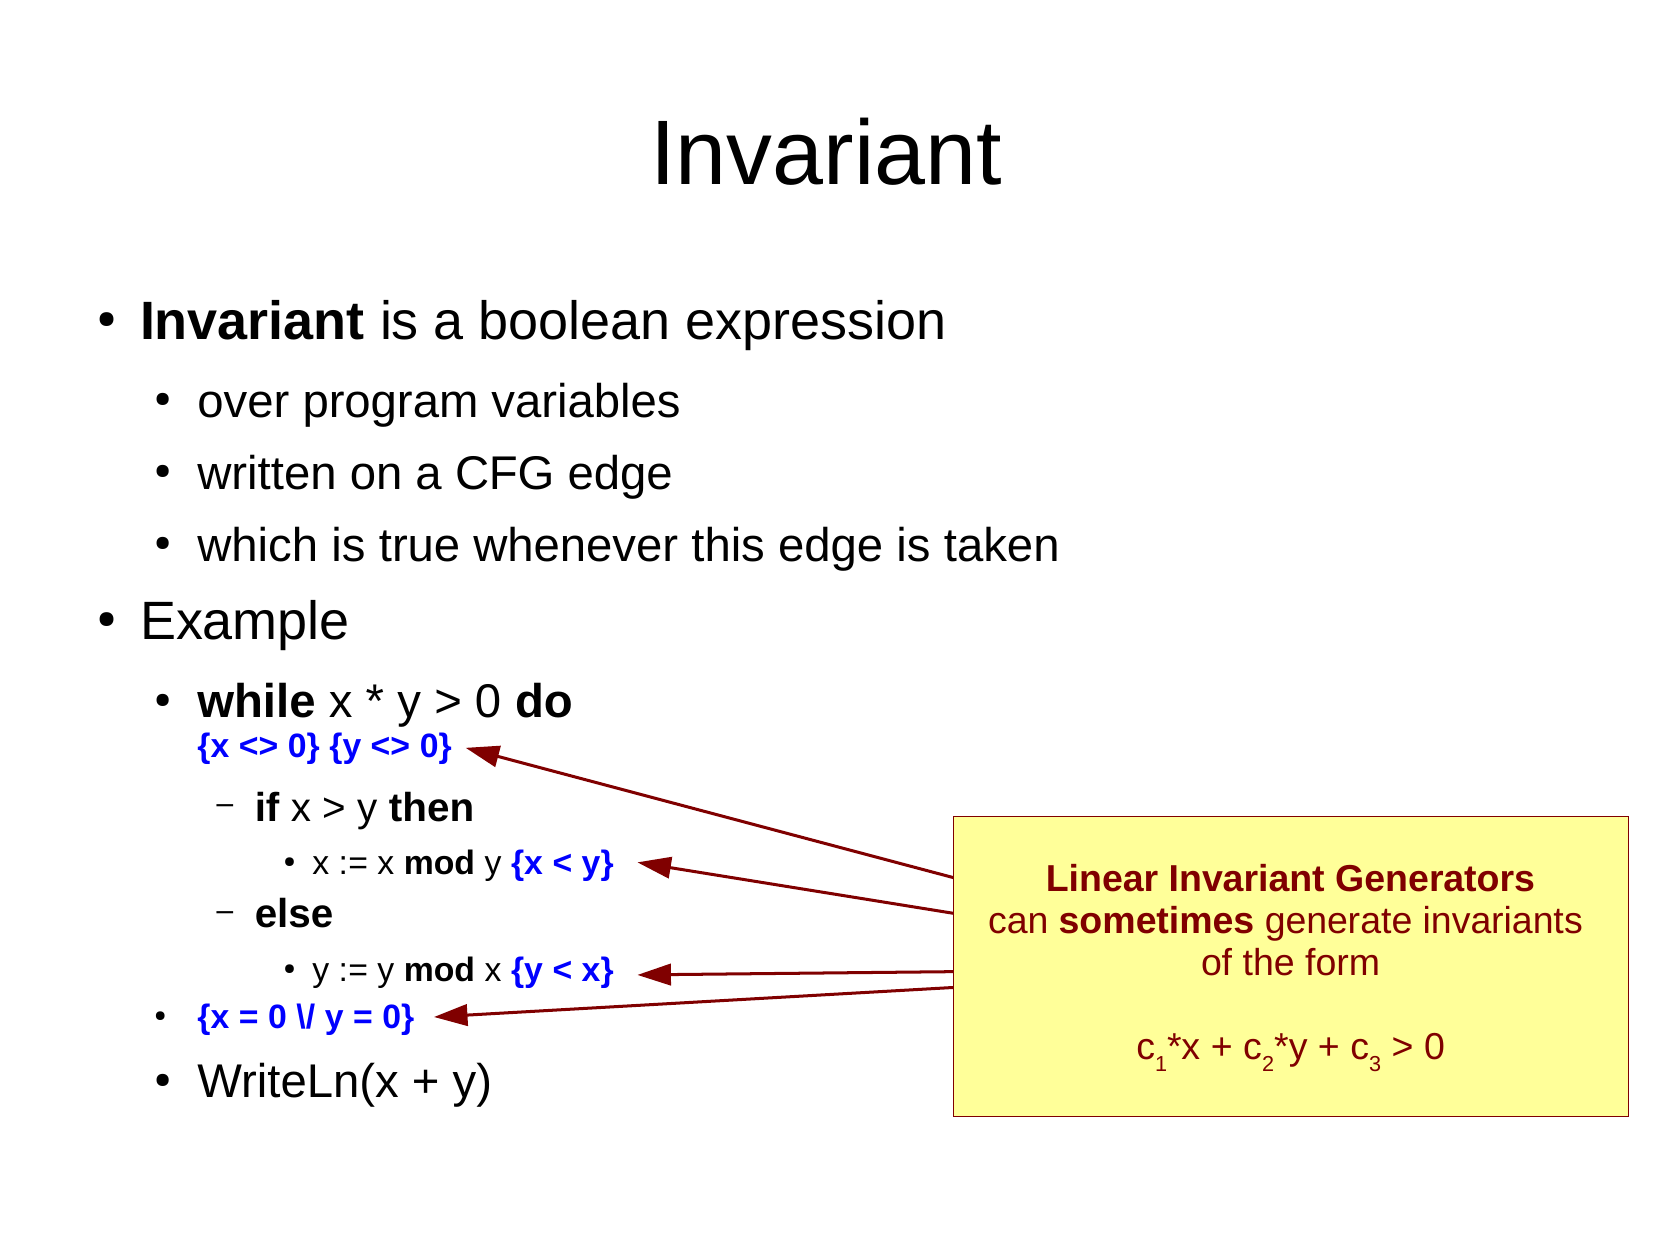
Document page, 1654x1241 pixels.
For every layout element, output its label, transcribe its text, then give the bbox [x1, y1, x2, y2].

text_box Linear Invariant Generators can sometimes generate invariants of the form c1*x + c2*y + c3 > 0 [953, 816, 1629, 1117]
title Invariant [82, 56, 1571, 250]
list Invariant is a boolean expression over program variables written on a CFG edge which is true whenever this edge is taken Example while x * y > 0 do {x <> 0} {y <> 0} if x > y then x := x mod y {x < y} else y := y mod x {y < x} {x = 0 \/ y = 0} WriteLn(x + y) [82, 290, 1571, 1109]
